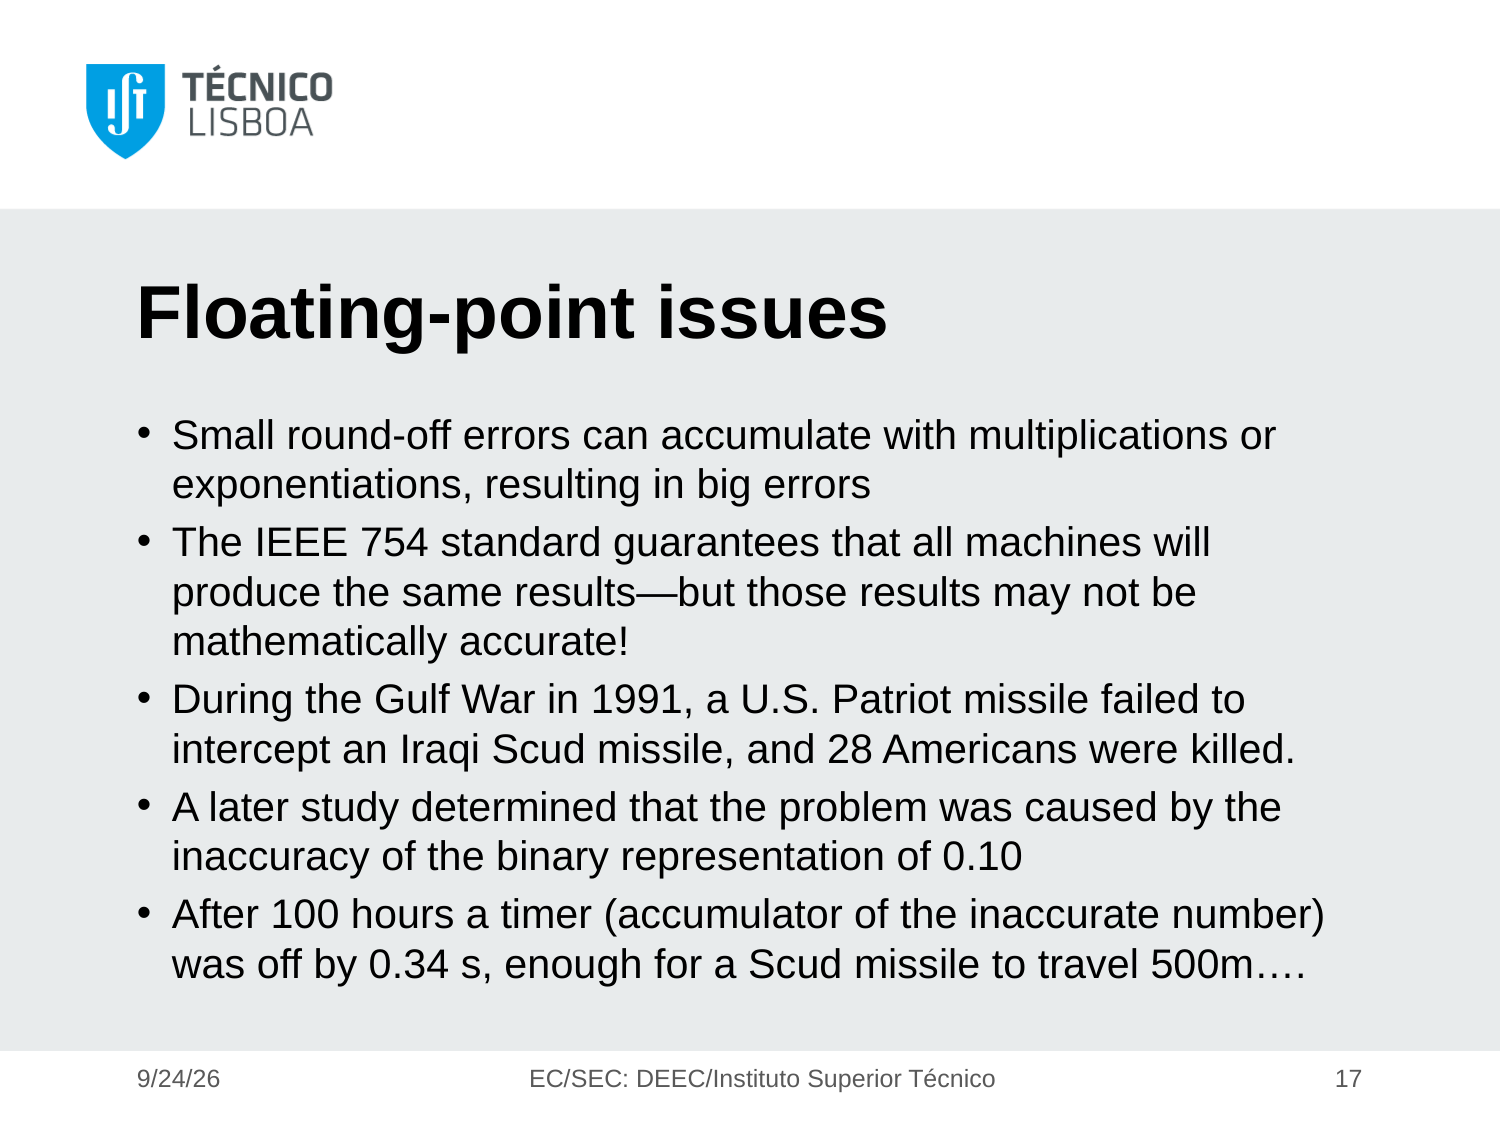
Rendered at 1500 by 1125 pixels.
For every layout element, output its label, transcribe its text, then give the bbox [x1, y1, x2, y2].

slide_number 11/15/18 [121, 1052, 425, 1103]
footer EC/SEC: DEEC/Instituto Superior Técnico [512, 1052, 1021, 1103]
picture [0, 0, 1500, 1125]
list Small round-off errors can accumulate with multiplications or exponentiations, resulting in big errors The IEEE 754 standard guarantees that all machines will produce the same results—but those results may not be mathematically accurate! During the Gulf War in 1991, a U.S. Patriot missile failed to intercept an Iraqi Scud missile, and 28 Americans were killed. A later study determined that the problem was caused by the inaccuracy of the binary representation of 0.10 After 100 hours a timer (accumulator of the inaccurate number) was off by 0.34 s, enough for a Scud missile to travel 500m…. [121, 400, 1378, 1005]
title Floating-point issues [121, 237, 1378, 381]
slide_number <number> [1077, 1052, 1378, 1103]
